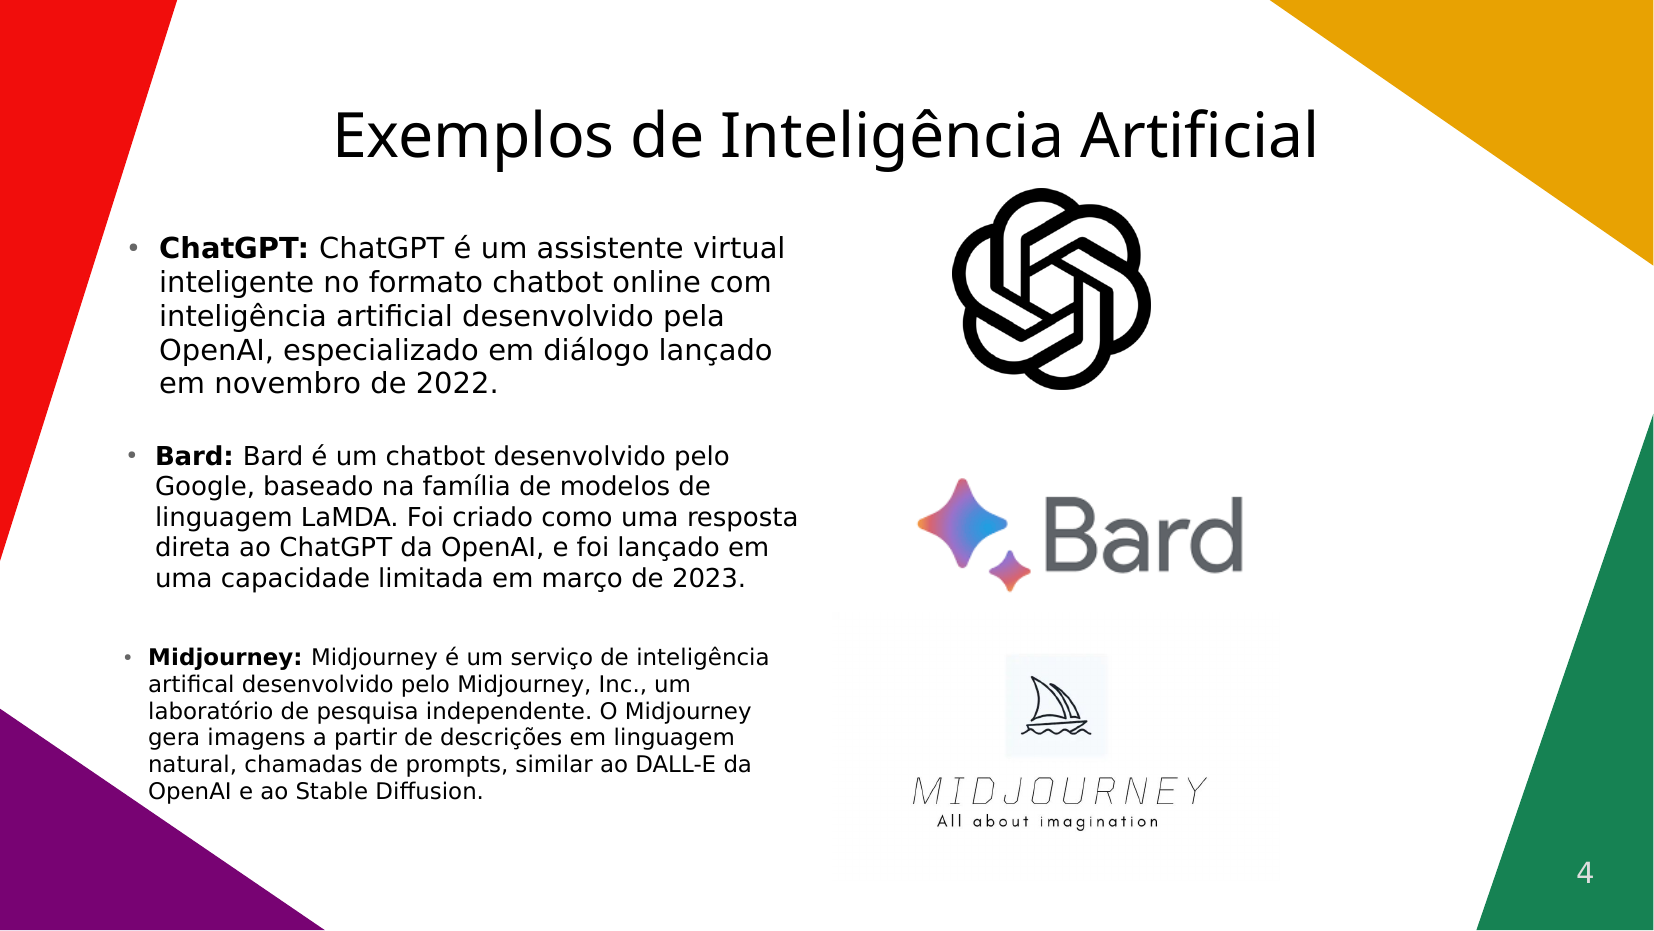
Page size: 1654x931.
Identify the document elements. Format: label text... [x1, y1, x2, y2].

list Midjourney: Midjourney é um serviço de inteligência artifical desenvolvido pelo Midjourney, Inc., um laboratório de pesquisa independente. O Midjourney gera imagens a partir de descrições em linguagem natural, chamadas de prompts, similar ao DALL-E da OpenAI e ao Stable Diffusion. [115, 644, 808, 807]
list Bard: Bard é um chatbot desenvolvido pelo Google, baseado na família de modelos de linguagem LaMDA. Foi criado como uma resposta direta ao ChatGPT da OpenAI, e foi lançado em uma capacidade limitada em março de 2023. [118, 440, 810, 604]
list ChatGPT: ChatGPT é um assistente virtual inteligente no formato chatbot online com inteligência artificial desenvolvido pela OpenAI, especializado em diálogo lançado em novembro de 2022. [118, 231, 810, 407]
picture [952, 188, 1151, 390]
title Exemplos de Inteligência Artificial [118, 59, 1536, 207]
picture [832, 418, 1280, 881]
